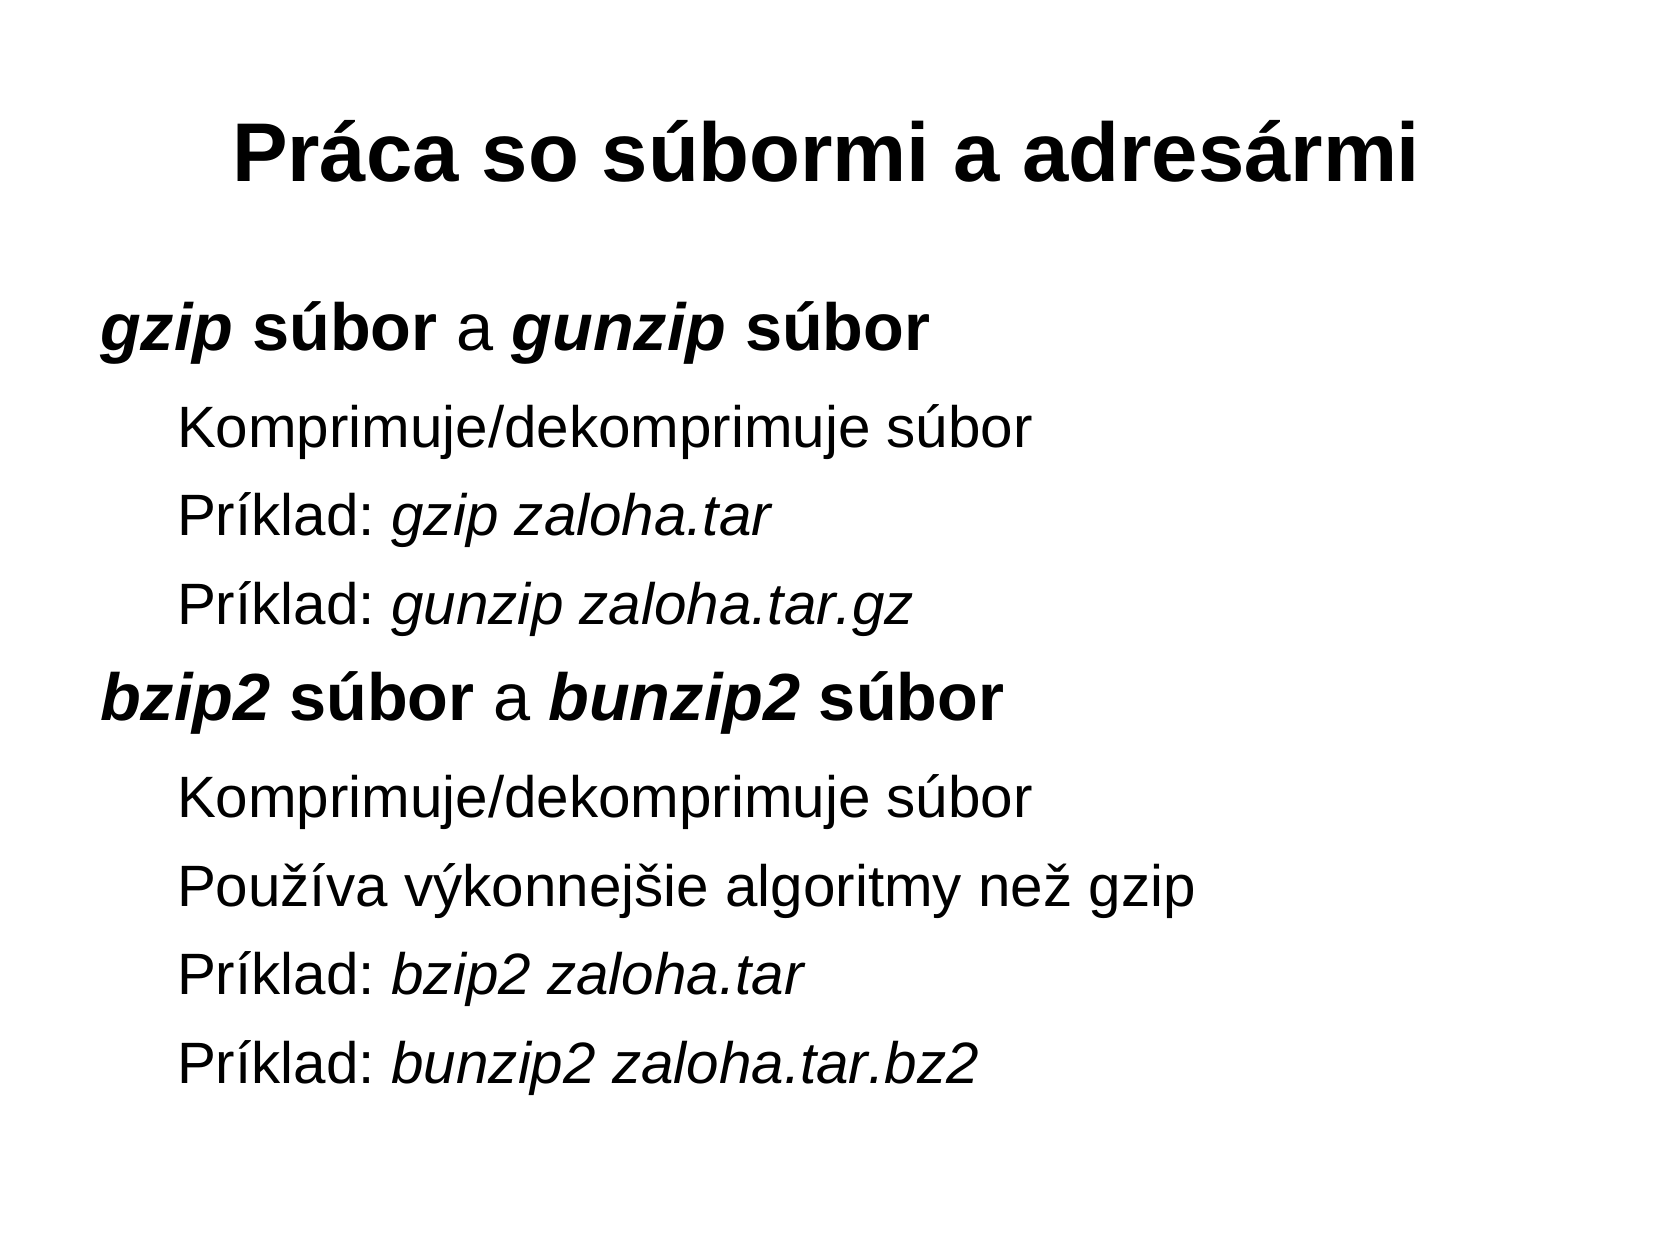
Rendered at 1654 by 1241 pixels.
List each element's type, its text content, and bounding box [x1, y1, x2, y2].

list gzip súbor a gunzip súbor Komprimuje/dekomprimuje súbor Príklad: gzip zaloha.tar Príklad: gunzip zaloha.tar.gz bzip2 súbor a bunzip2 súbor Komprimuje/dekomprimuje súbor Používa výkonnejšie algoritmy než gzip Príklad: bzip2 zaloha.tar Príklad: bunzip2 zaloha.tar.bz2 [82, 290, 1571, 1123]
title Práca so súbormi a adresármi [82, 49, 1571, 257]
